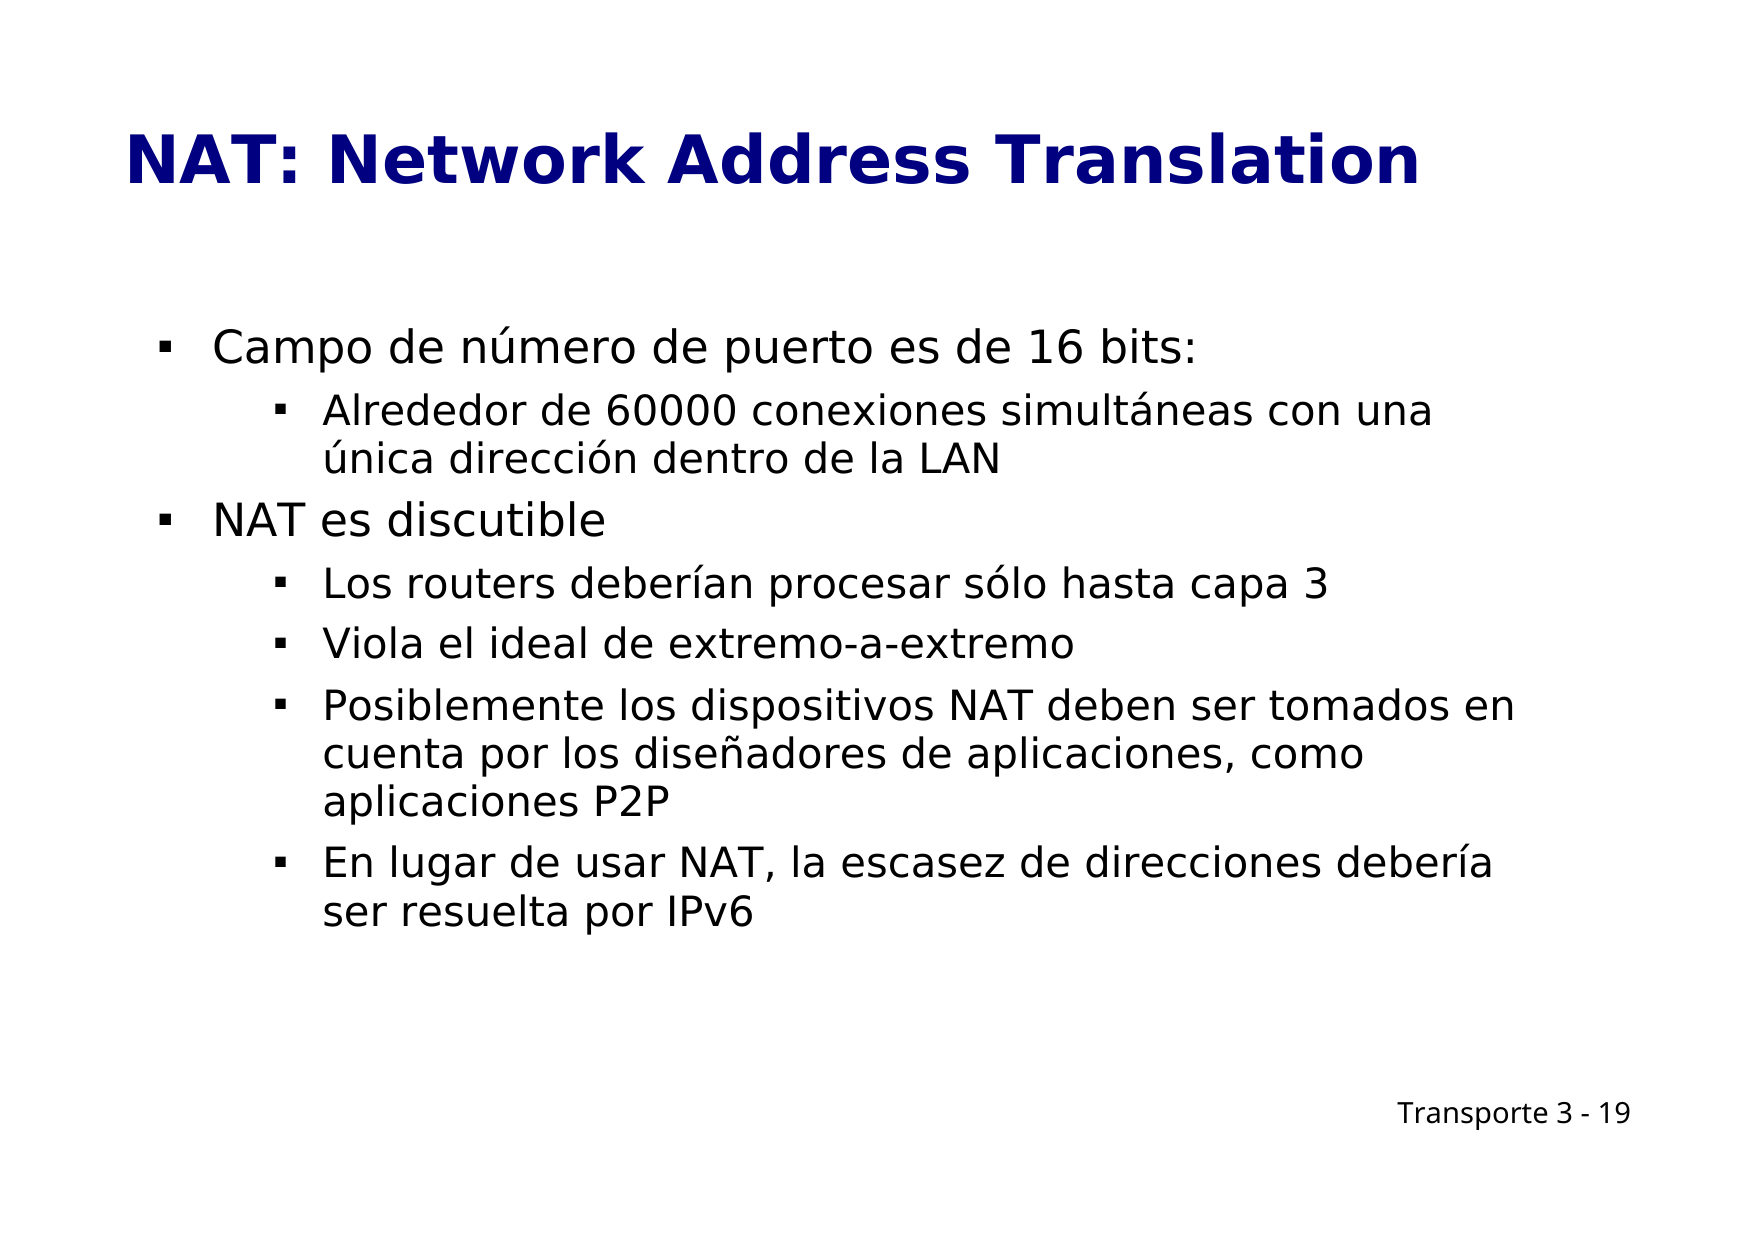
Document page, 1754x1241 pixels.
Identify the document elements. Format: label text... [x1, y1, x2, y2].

title NAT: Network Address Translation [109, 59, 1696, 262]
list Campo de número de puerto es de 16 bits: Alrededor de 60000 conexiones simultáneas con una única dirección dentro de la LAN NAT es discutible Los routers deberían procesar sólo hasta capa 3 Viola el ideal de extremo-a-extremo Posiblemente los dispositivos NAT deben ser tomados en cuenta por los diseñadores de aplicaciones, como aplicaciones P2P En lugar de usar NAT, la escasez de direcciones debería ser resuelta por IPv6 [154, 320, 1546, 937]
